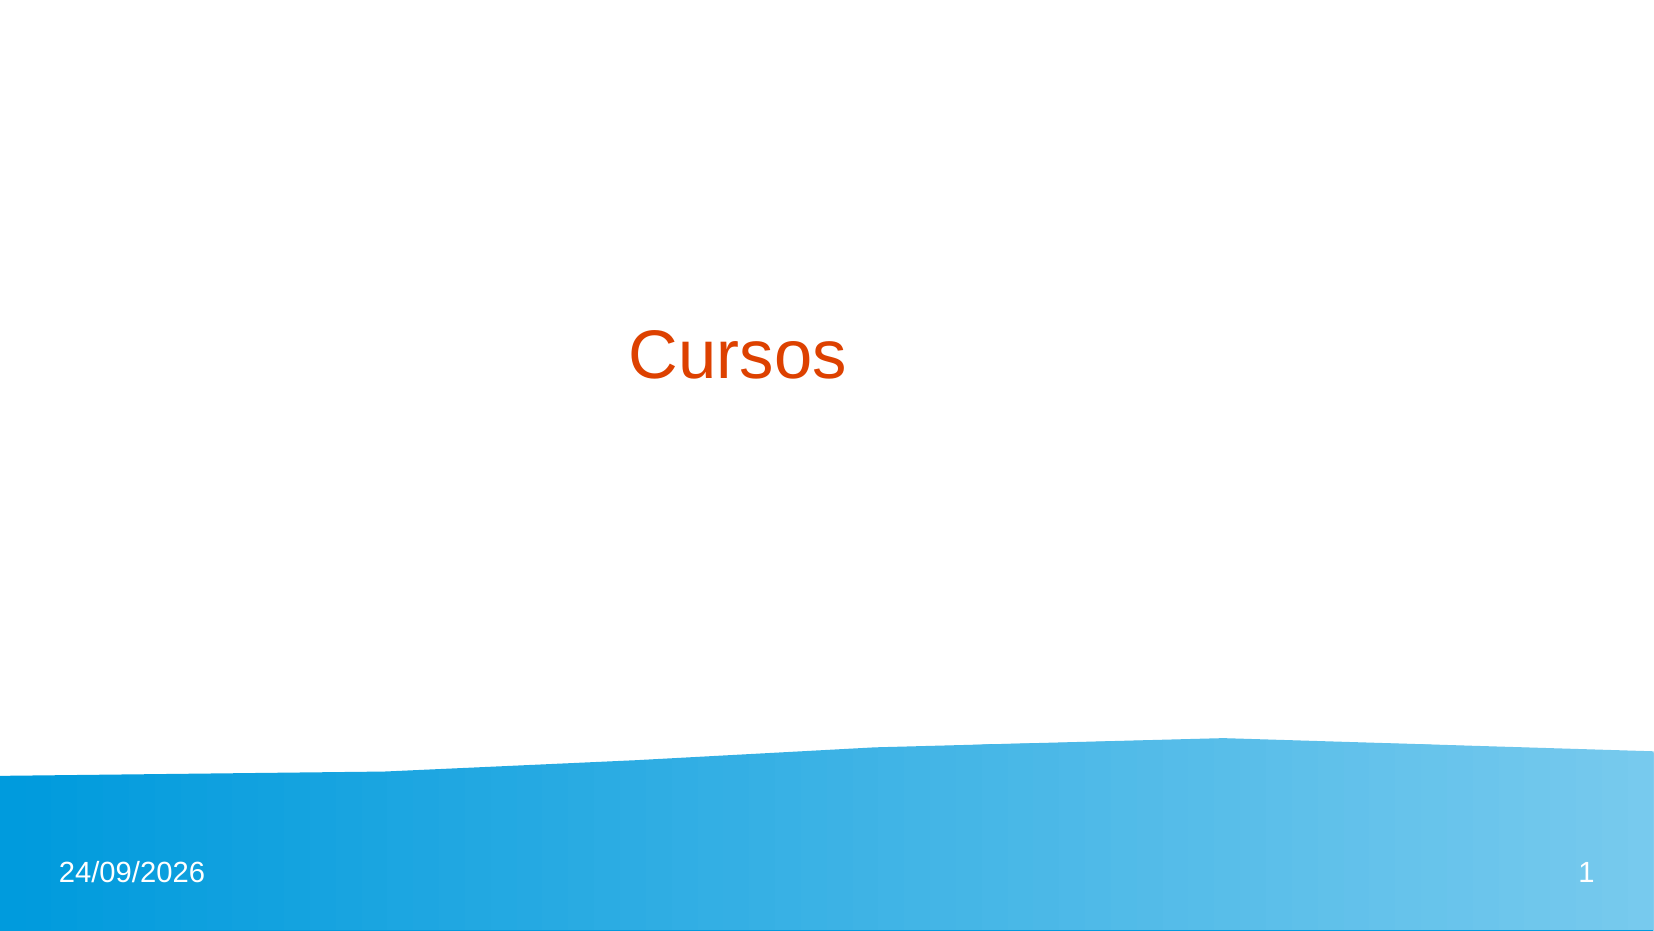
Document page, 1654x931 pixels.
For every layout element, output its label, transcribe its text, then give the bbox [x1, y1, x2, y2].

title Cursos [0, 265, 1477, 443]
